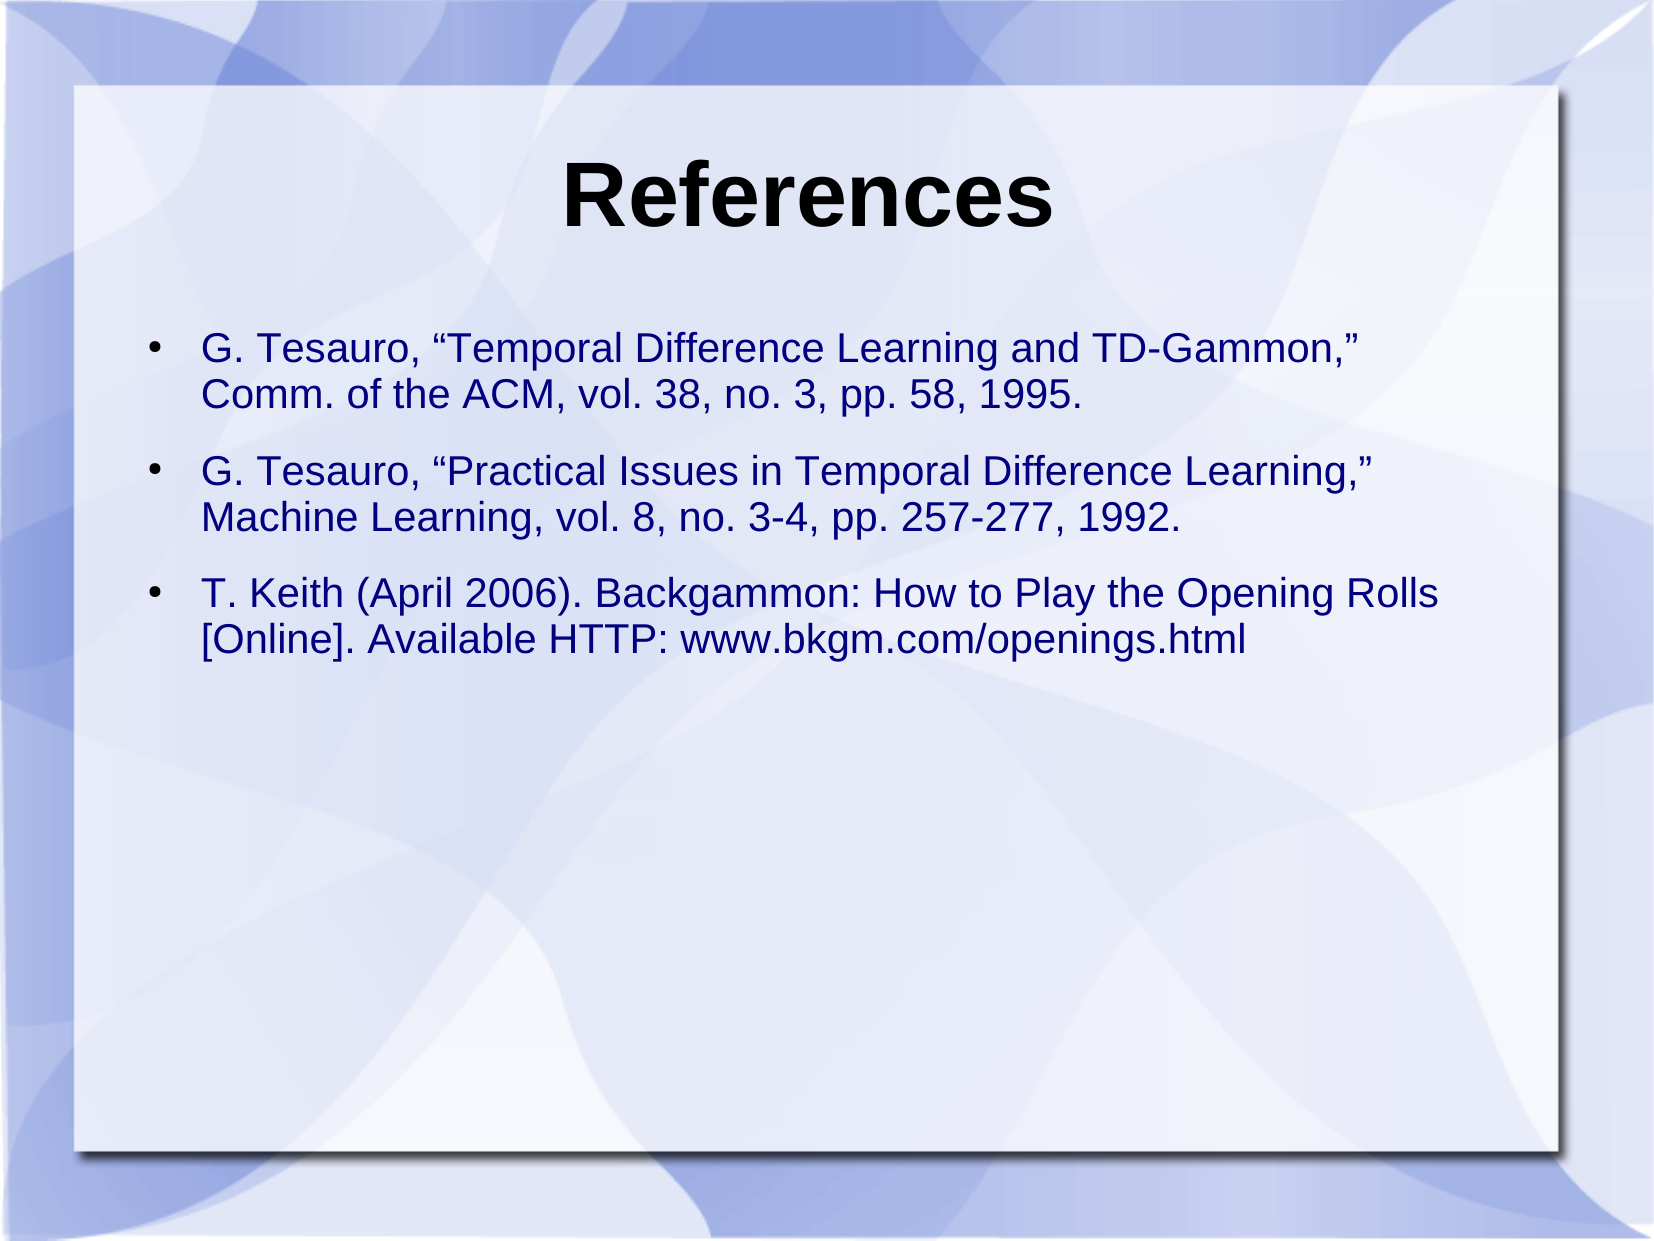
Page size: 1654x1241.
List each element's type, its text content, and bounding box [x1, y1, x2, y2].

picture [0, 0, 1654, 1241]
list G. Tesauro, “Temporal Difference Learning and TD-Gammon,” Comm. of the ACM, vol. 38, no. 3, pp. 58, 1995. G. Tesauro, “Practical Issues in Temporal Difference Learning,” Machine Learning, vol. 8, no. 3-4, pp. 257-277, 1992. T. Keith (April 2006). Backgammon: How to Play the Opening Rolls [Online]. Available HTTP: www.bkgm.com/openings.html [129, 324, 1489, 1129]
title References [82, 90, 1536, 298]
